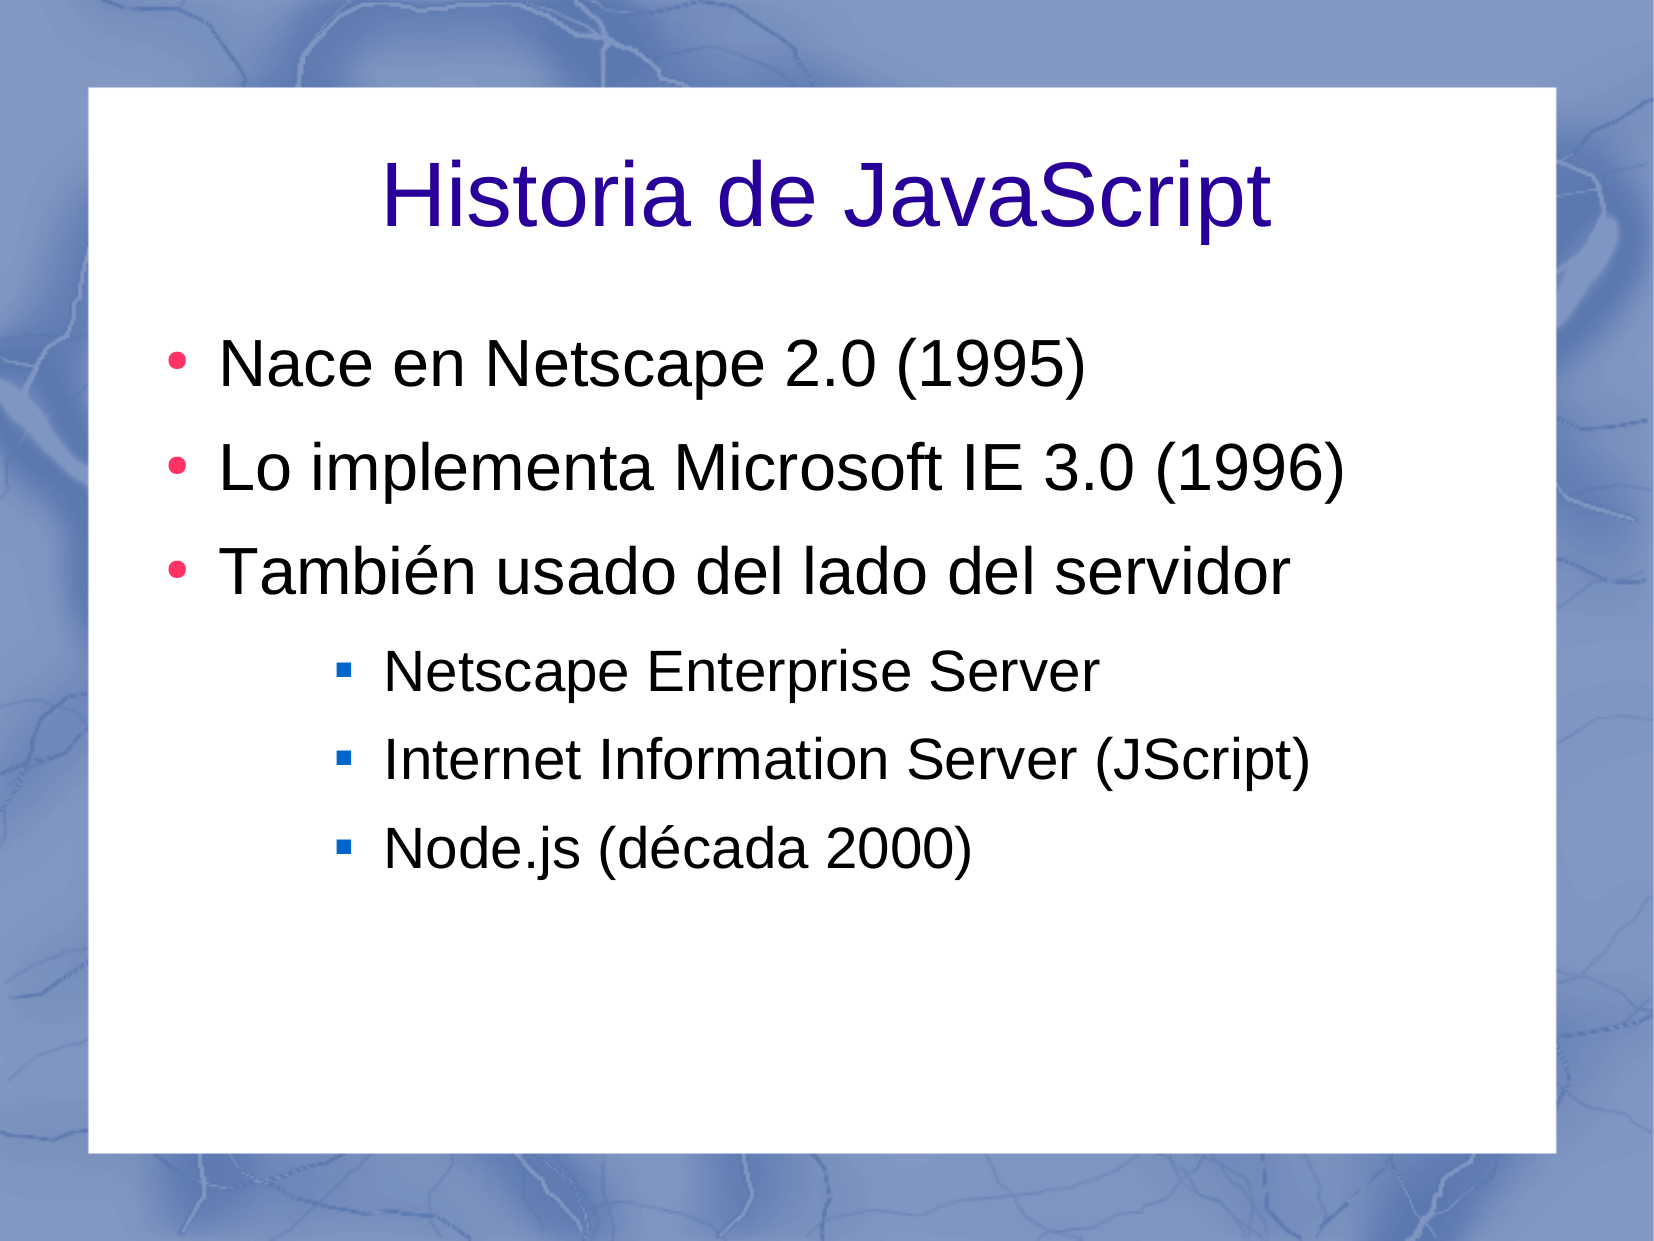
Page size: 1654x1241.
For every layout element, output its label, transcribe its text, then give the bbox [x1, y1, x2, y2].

picture [0, 0, 1654, 1241]
list Nace en Netscape 2.0 (1995) Lo implementa Microsoft IE 3.0 (1996) También usado del lado del servidor Netscape Enterprise Server Internet Information Server (JScript) Node.js (década 2000) [147, 325, 1506, 1232]
title Historia de JavaScript [118, 90, 1536, 298]
